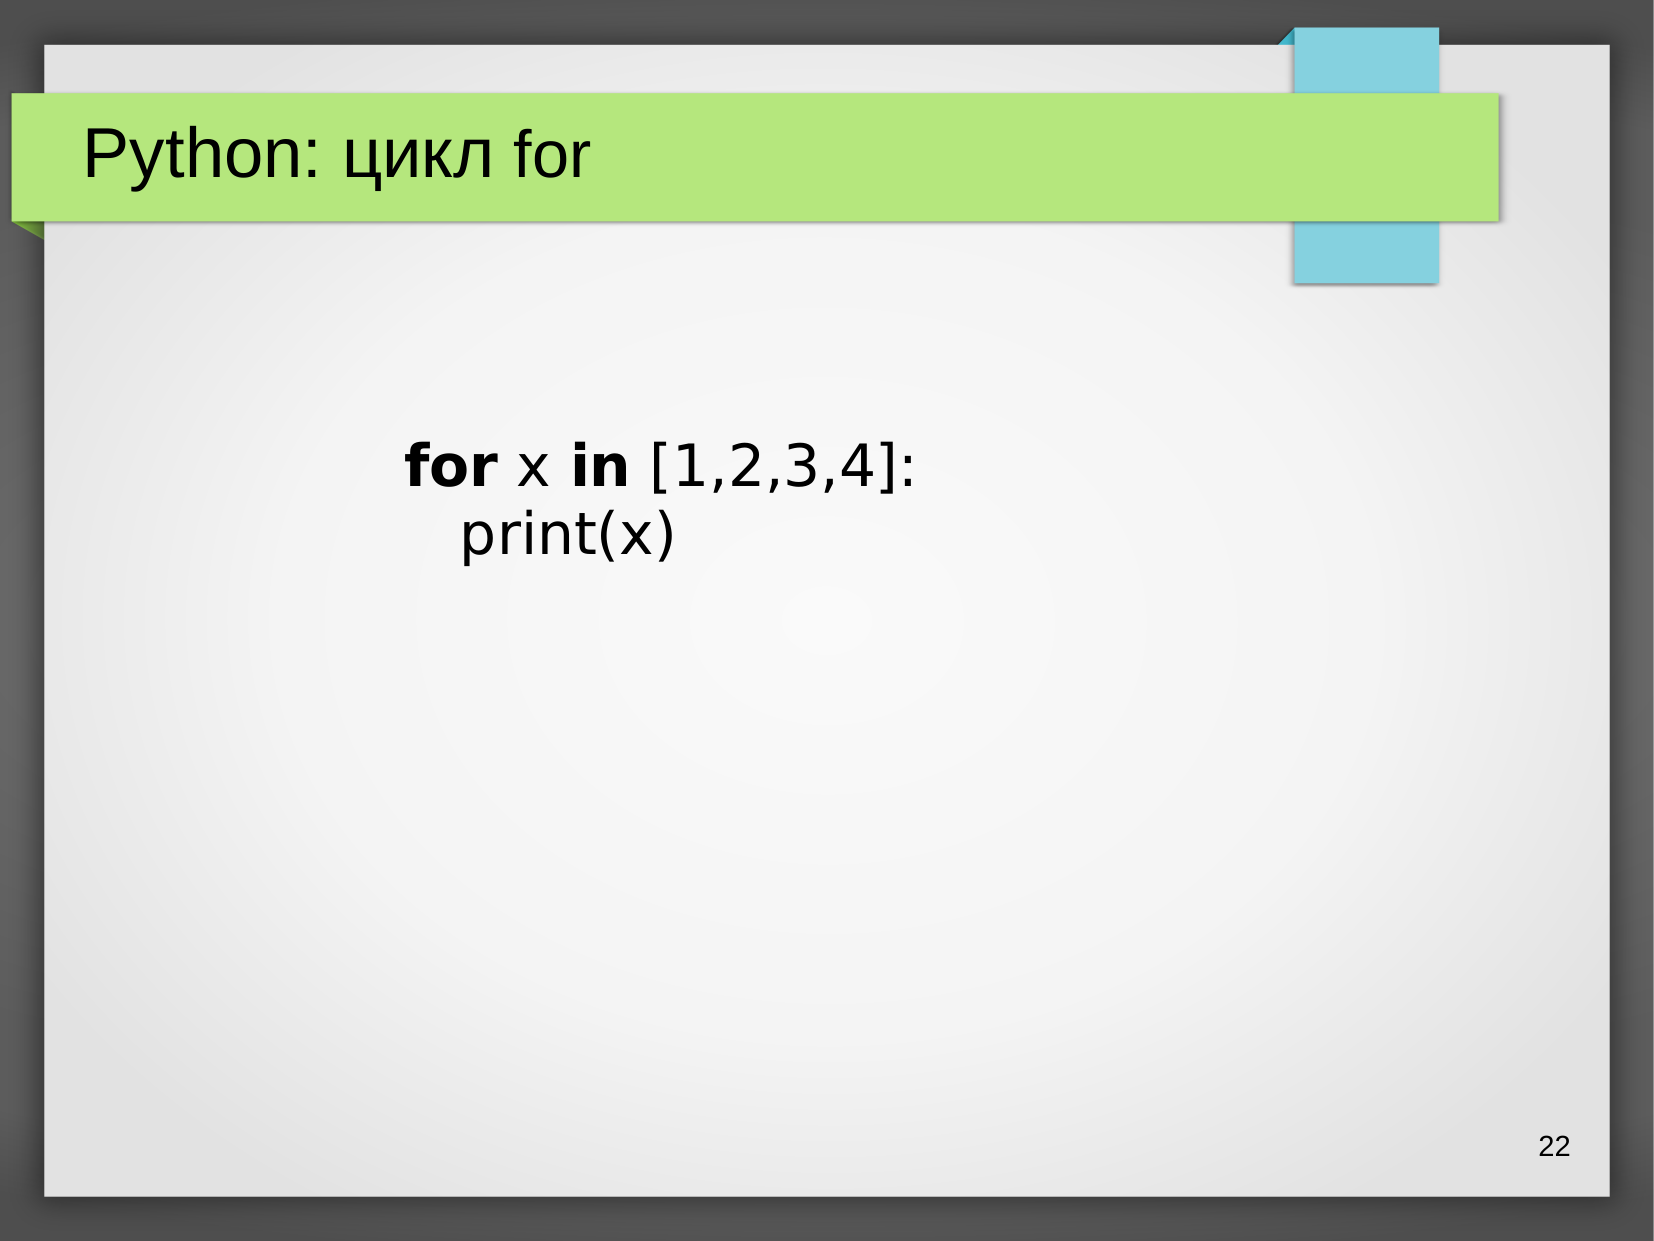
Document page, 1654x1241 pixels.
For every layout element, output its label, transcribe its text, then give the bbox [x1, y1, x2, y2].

text_box for x in [1,2,3,4]: print(x) [389, 425, 1140, 993]
picture [0, 0, 1654, 1241]
title Python: цикл for [82, 49, 1571, 257]
